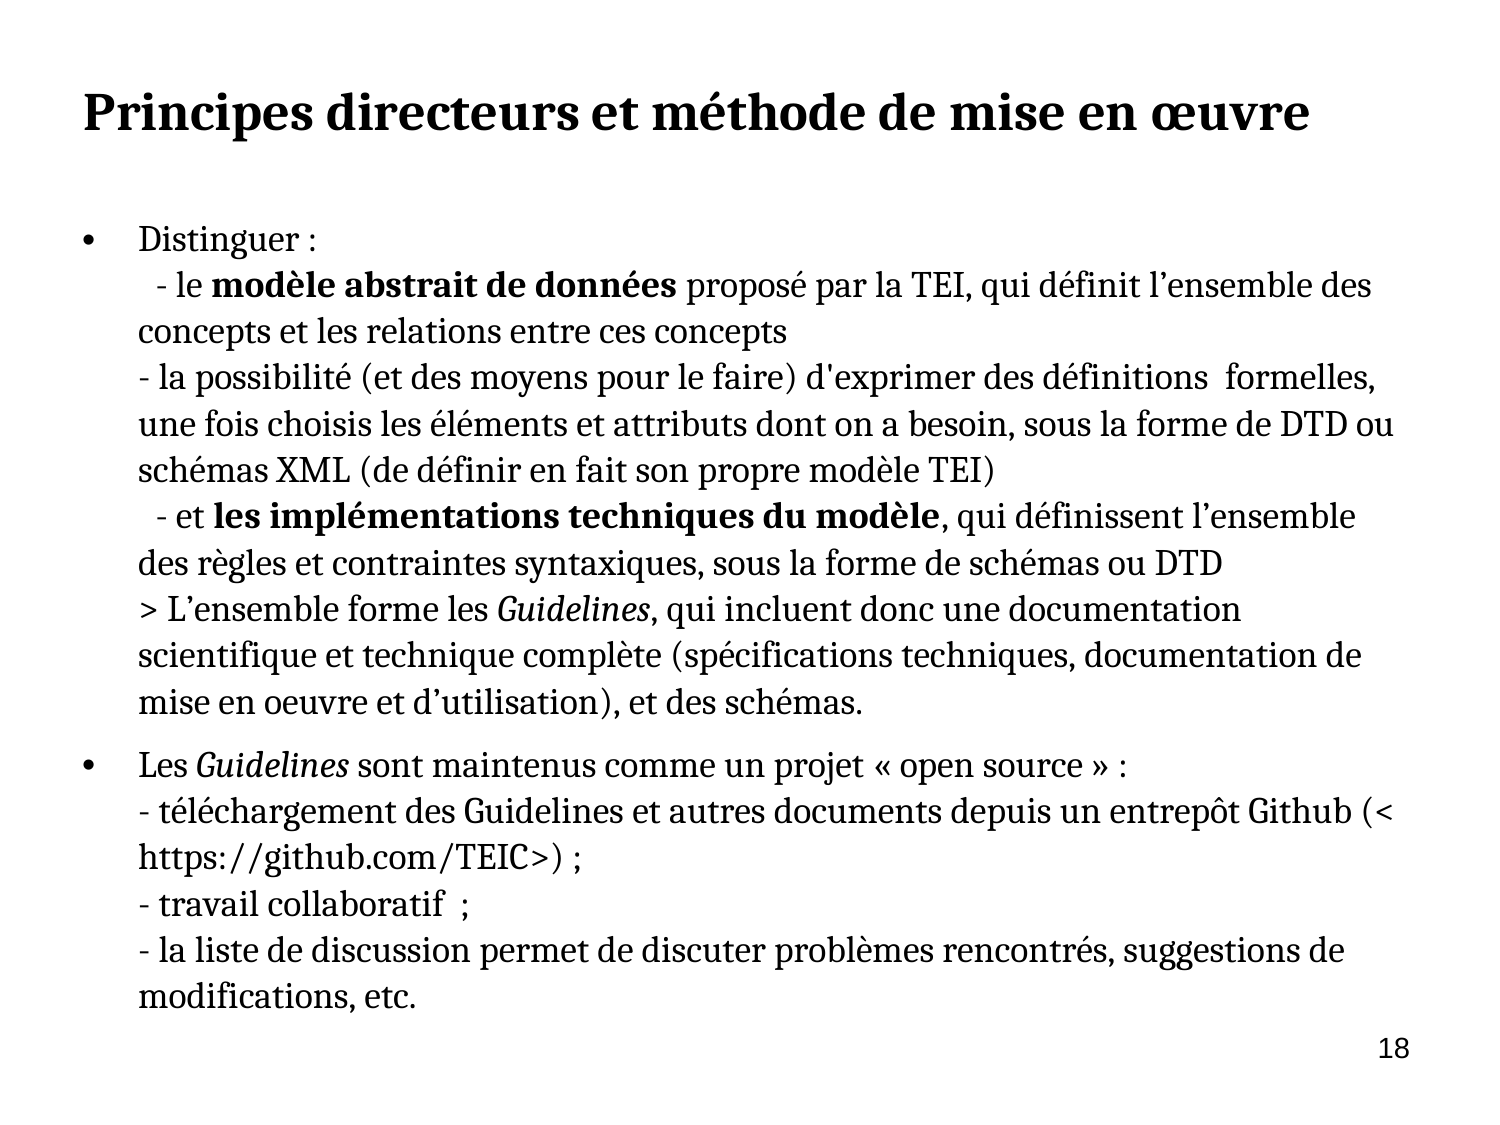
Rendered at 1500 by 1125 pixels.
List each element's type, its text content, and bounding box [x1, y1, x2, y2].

title Principes directeurs et méthode de mise en œuvre [69, 19, 1418, 206]
list Distinguer : - le modèle abstrait de données proposé par la TEI, qui définit l’ensemble des concepts et les relations entre ces concepts - la possibilité (et des moyens pour le faire) d'exprimer des définitions formelles, une fois choisis les éléments et attributs dont on a besoin, sous la forme de DTD ou schémas XML (de définir en fait son propre modèle TEI) - et les implémentations techniques du modèle, qui définissent l’ensemble des règles et contraintes syntaxiques, sous la forme de schémas ou DTD > L’ensemble forme les Guidelines, qui incluent donc une documentation scientifique et technique complète (spécifications techniques, documentation de mise en oeuvre et d’utilisation), et des schémas. Les Guidelines sont maintenus comme un projet « open source » : - téléchargement des Guidelines et autres documents depuis un entrepôt Github (<https://github.com/TEIC>) ; - travail collaboratif ; - la liste de discussion permet de discuter problèmes rencontrés, suggestions de modifications, etc. [67, 206, 1418, 1036]
text_box <numéro> [1074, 1024, 1426, 1103]
